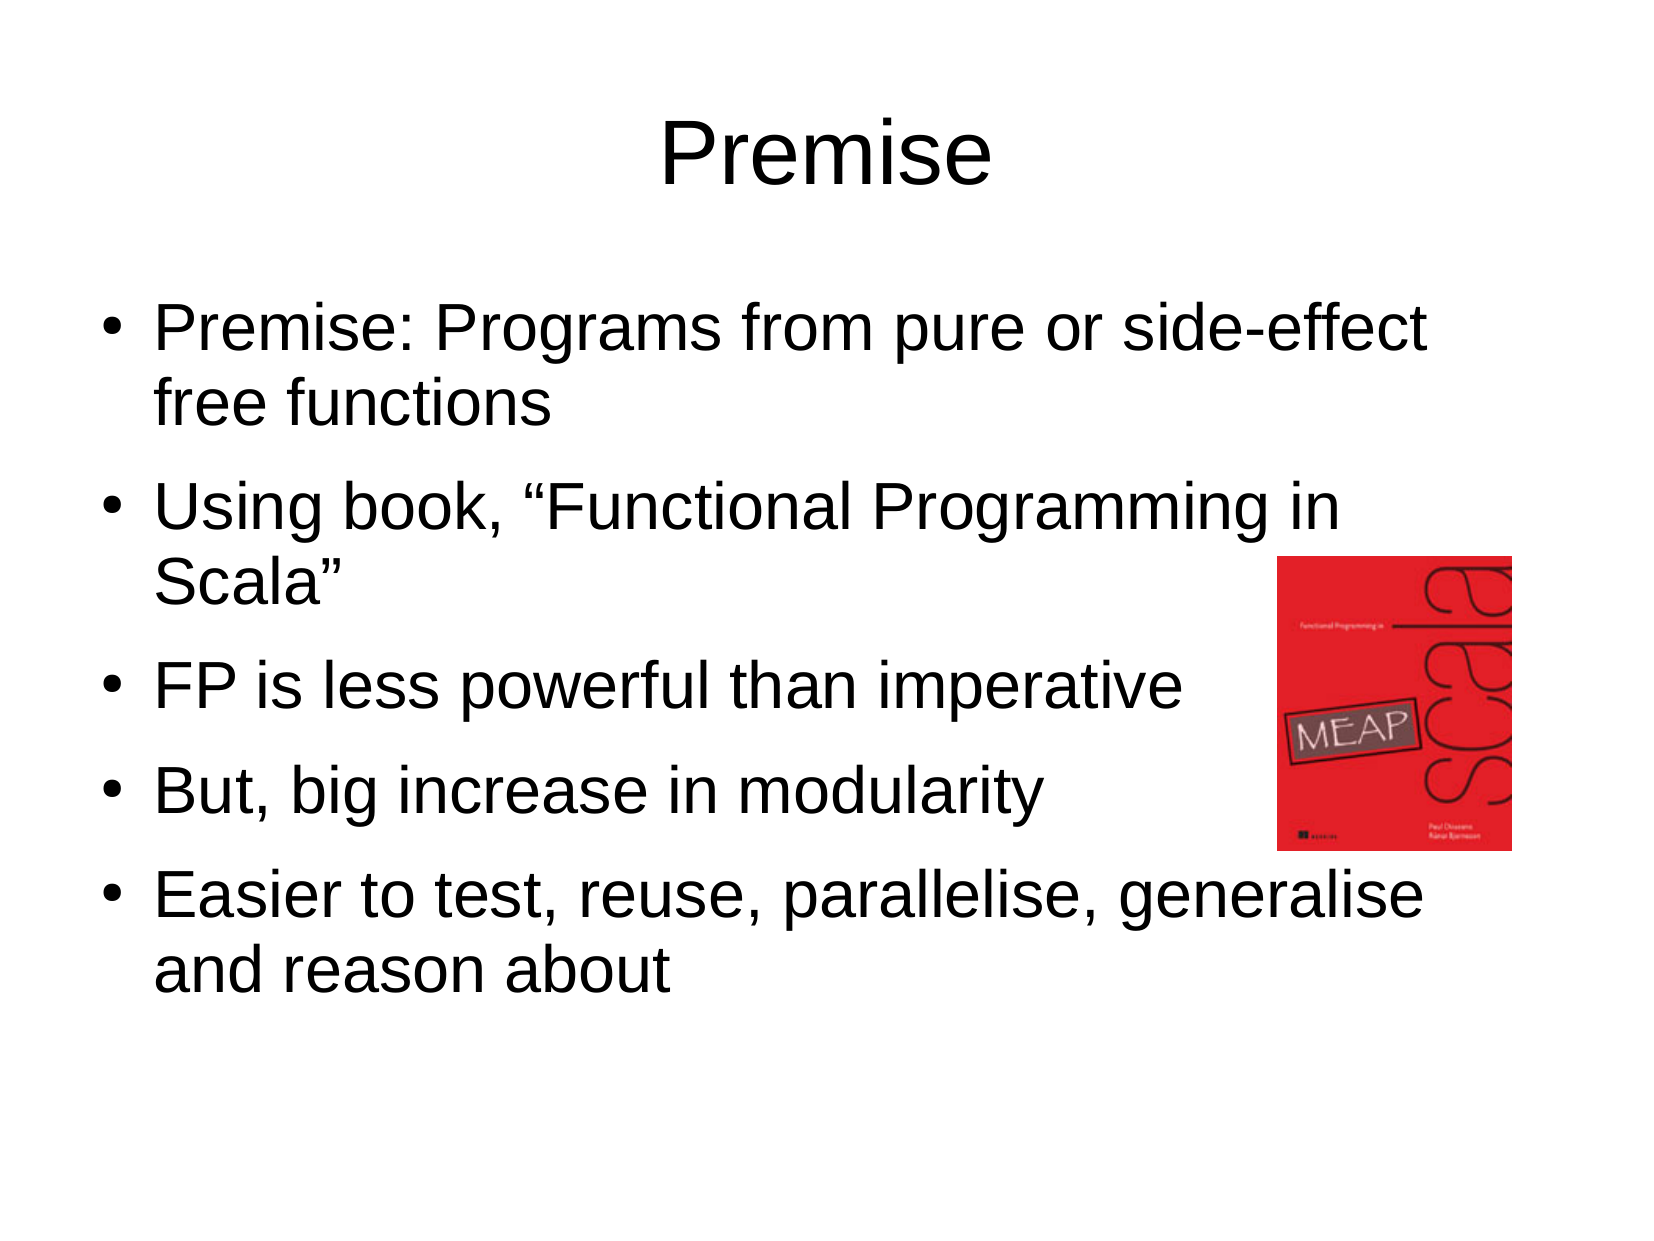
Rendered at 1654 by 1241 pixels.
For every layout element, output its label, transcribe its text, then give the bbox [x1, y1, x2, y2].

title Premise [82, 49, 1571, 257]
list Premise: Programs from pure or side-effect free functions Using book, “Functional Programming in Scala” FP is less powerful than imperative But, big increase in modularity Easier to test, reuse, parallelise, generalise and reason about [82, 290, 1538, 1010]
